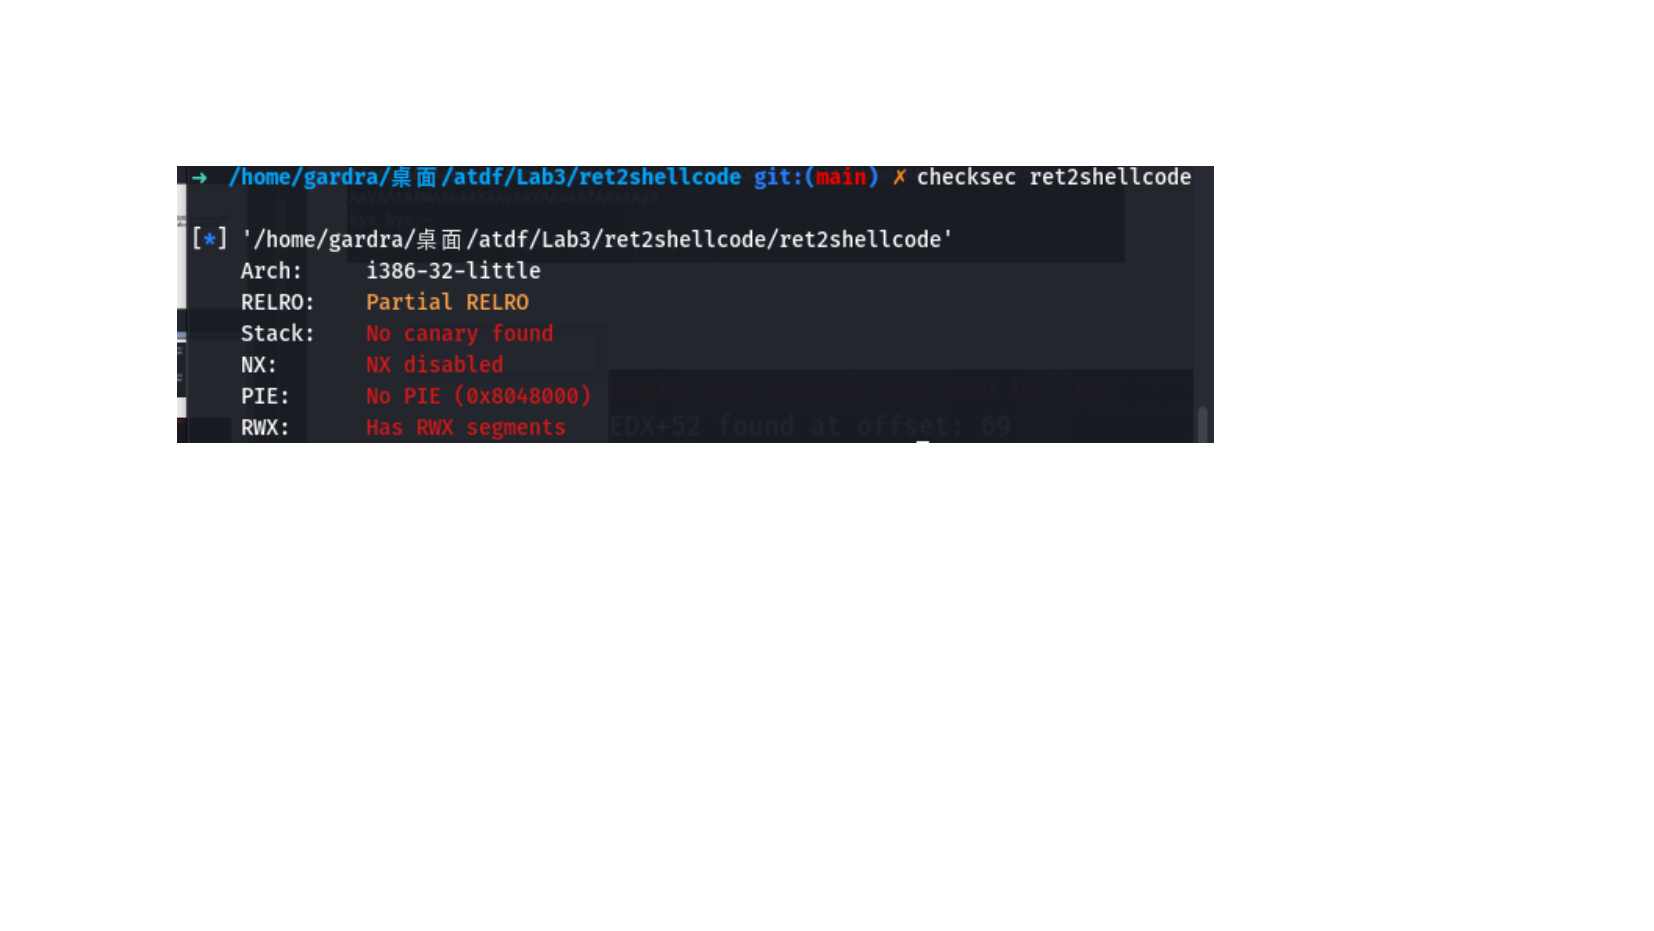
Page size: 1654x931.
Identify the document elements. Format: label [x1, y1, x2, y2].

picture [177, 166, 1214, 443]
